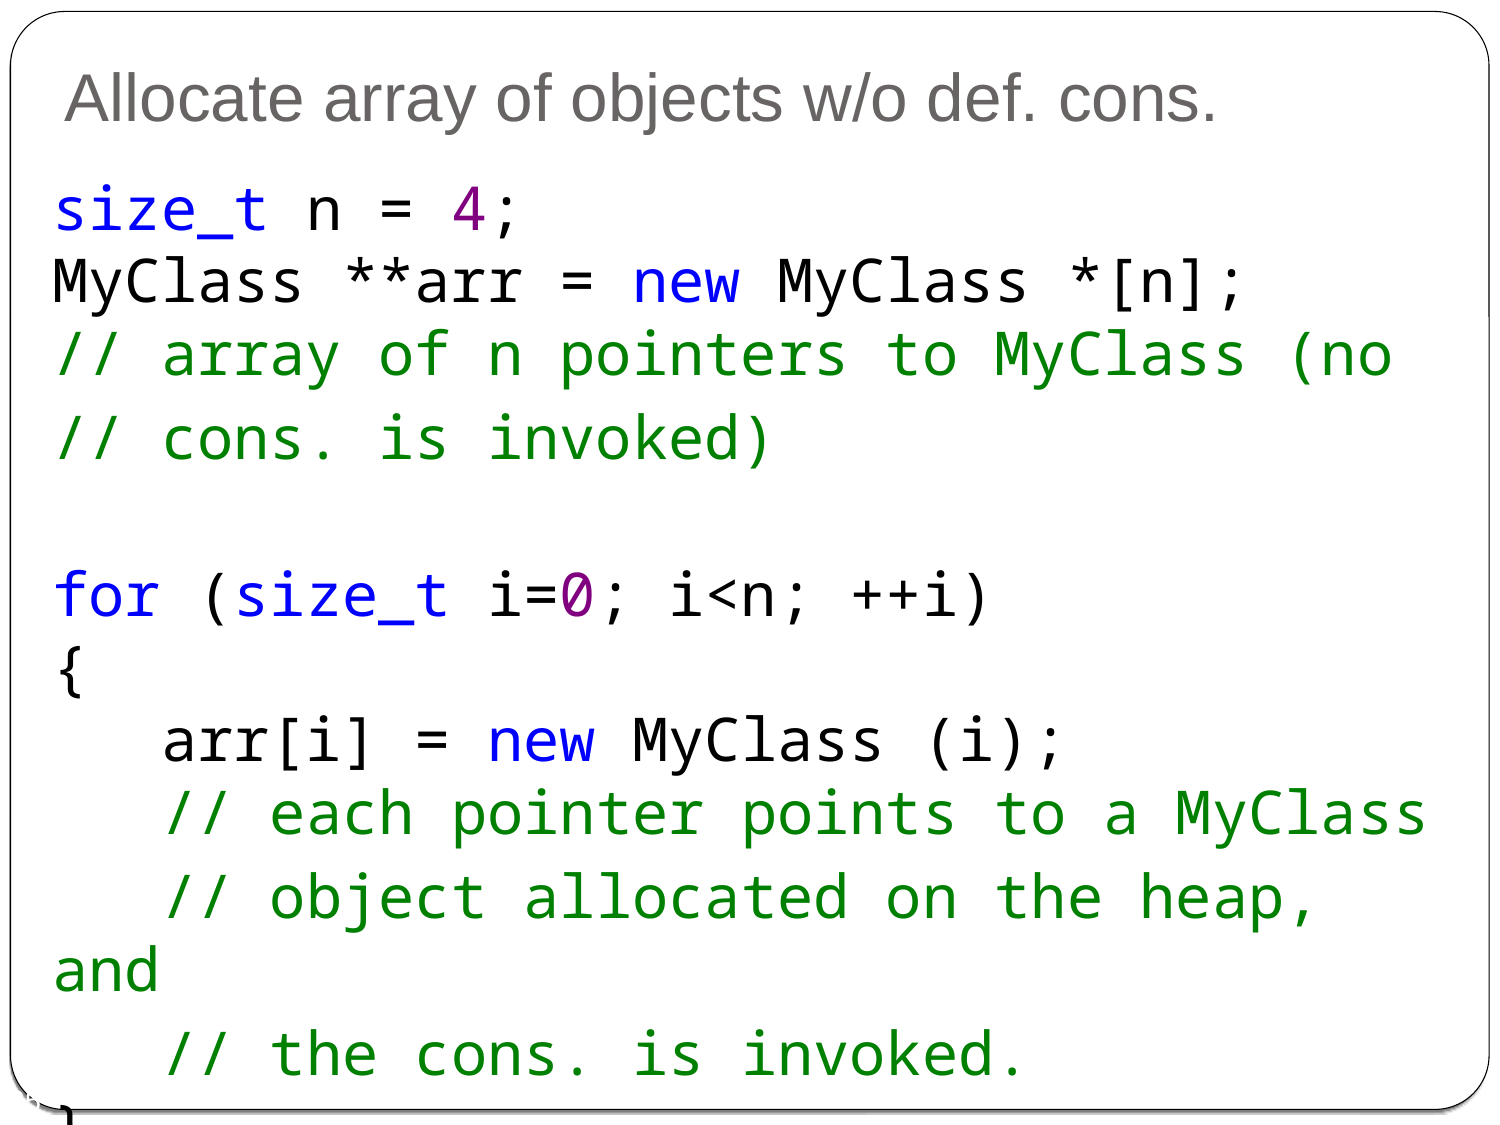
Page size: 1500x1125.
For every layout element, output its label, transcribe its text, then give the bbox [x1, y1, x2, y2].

title Allocate array of objects w/o def. cons. [50, 45, 1450, 150]
list size_t n = 4; MyClass **arr = new MyClass *[n]; // array of n pointers to MyClass (no // cons. is invoked) for (size_t i=0; i<n; ++i) { arr[i] = new MyClass (i); // each pointer points to a MyClass // object allocated on the heap, and // the cons. is invoked. } [37, 162, 1463, 1088]
slide_number <number> [0, 1074, 50, 1125]
